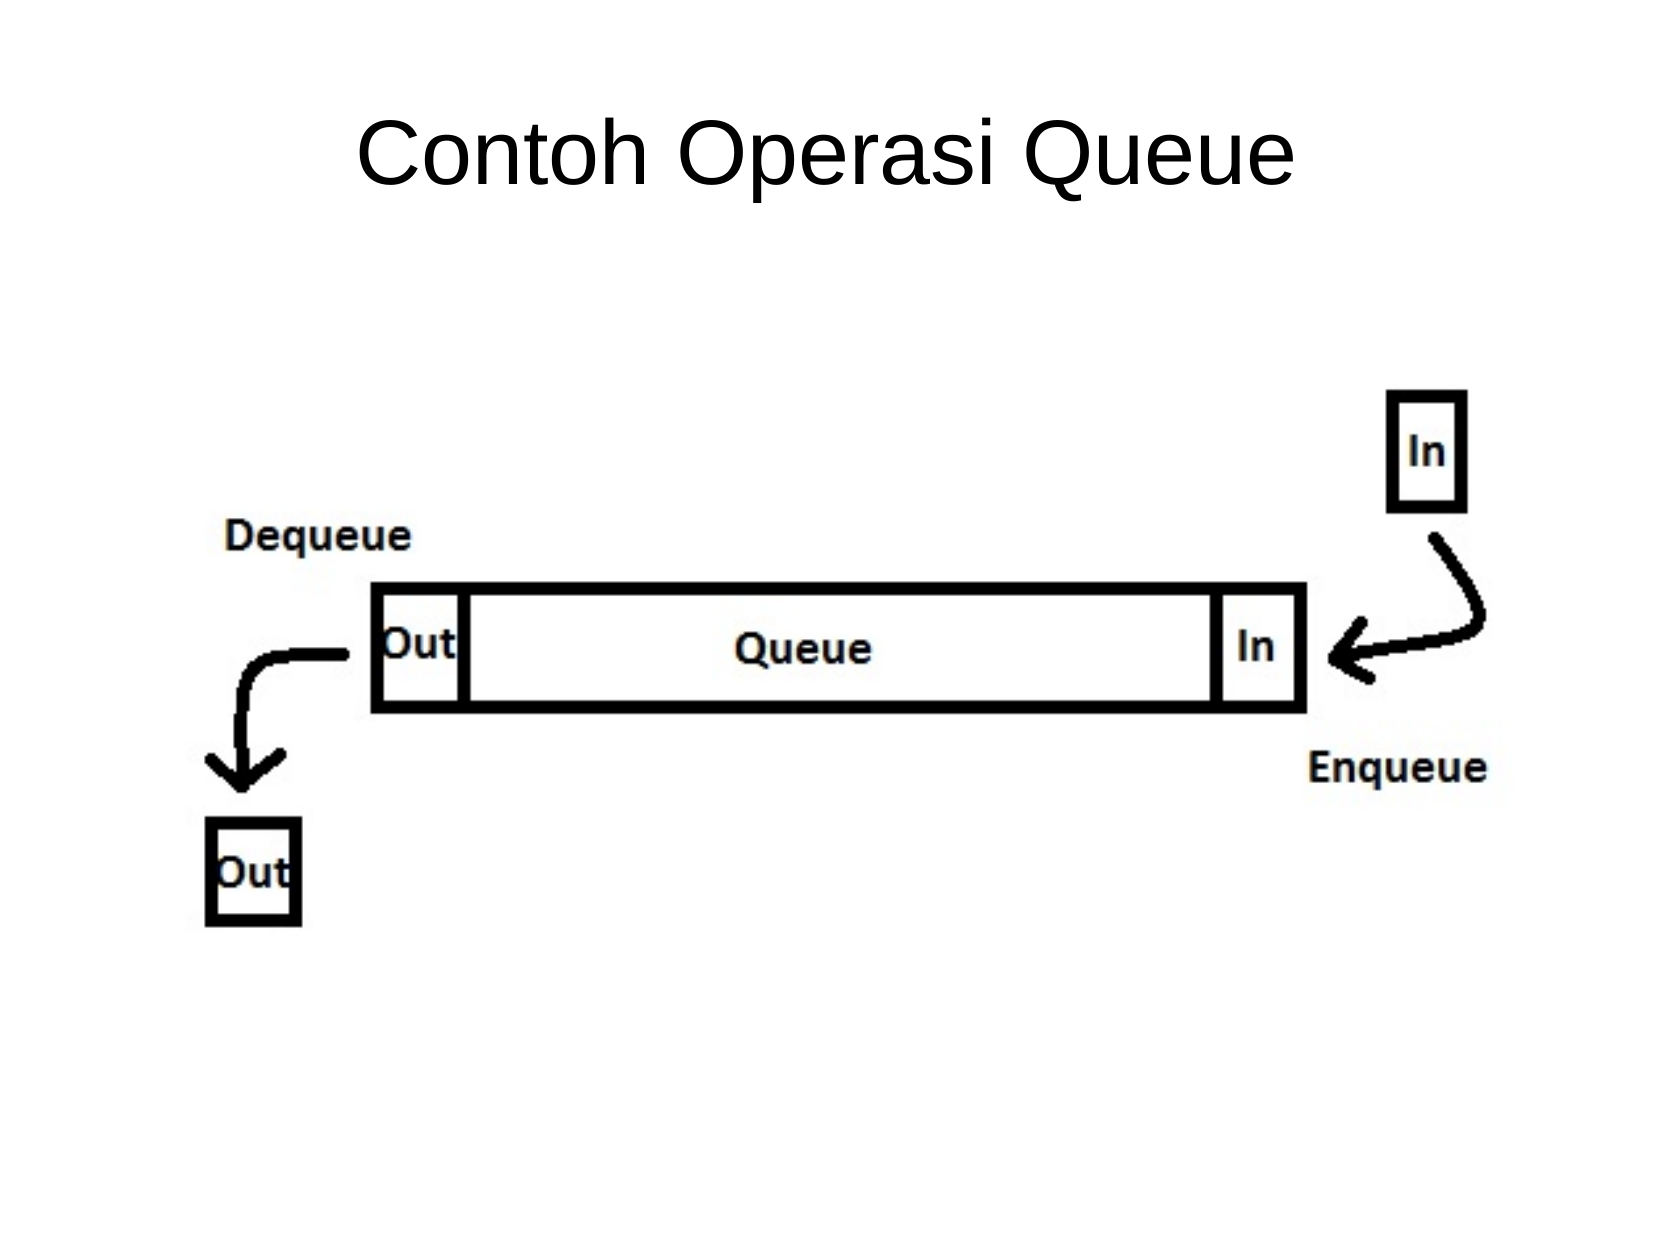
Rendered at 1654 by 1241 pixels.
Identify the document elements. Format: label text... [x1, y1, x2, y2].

picture [82, 301, 1571, 999]
title Contoh Operasi Queue [82, 49, 1571, 257]
